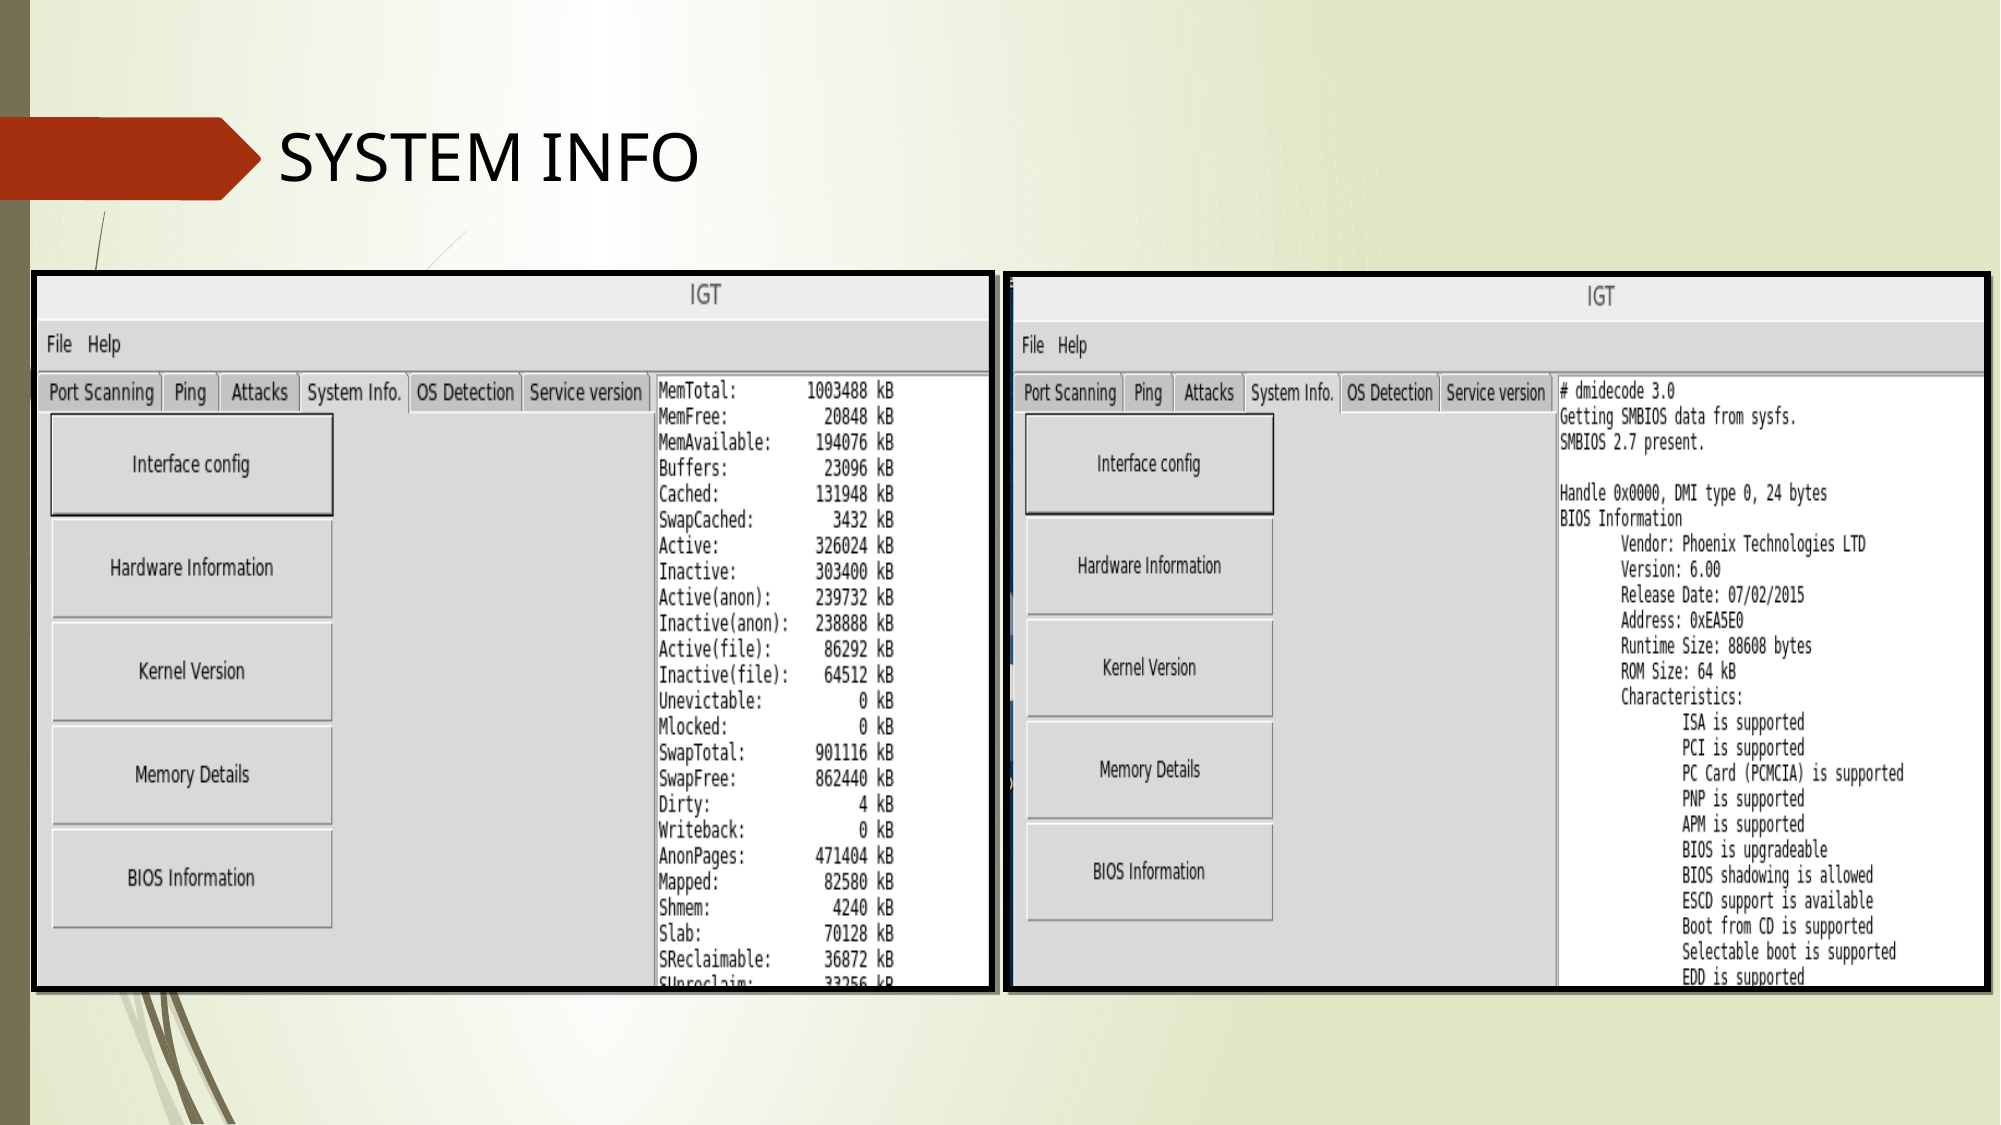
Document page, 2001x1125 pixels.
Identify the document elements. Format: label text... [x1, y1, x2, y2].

picture [37, 275, 989, 987]
picture [1009, 277, 1985, 987]
text_box SYSTEM INFO [264, 107, 718, 202]
